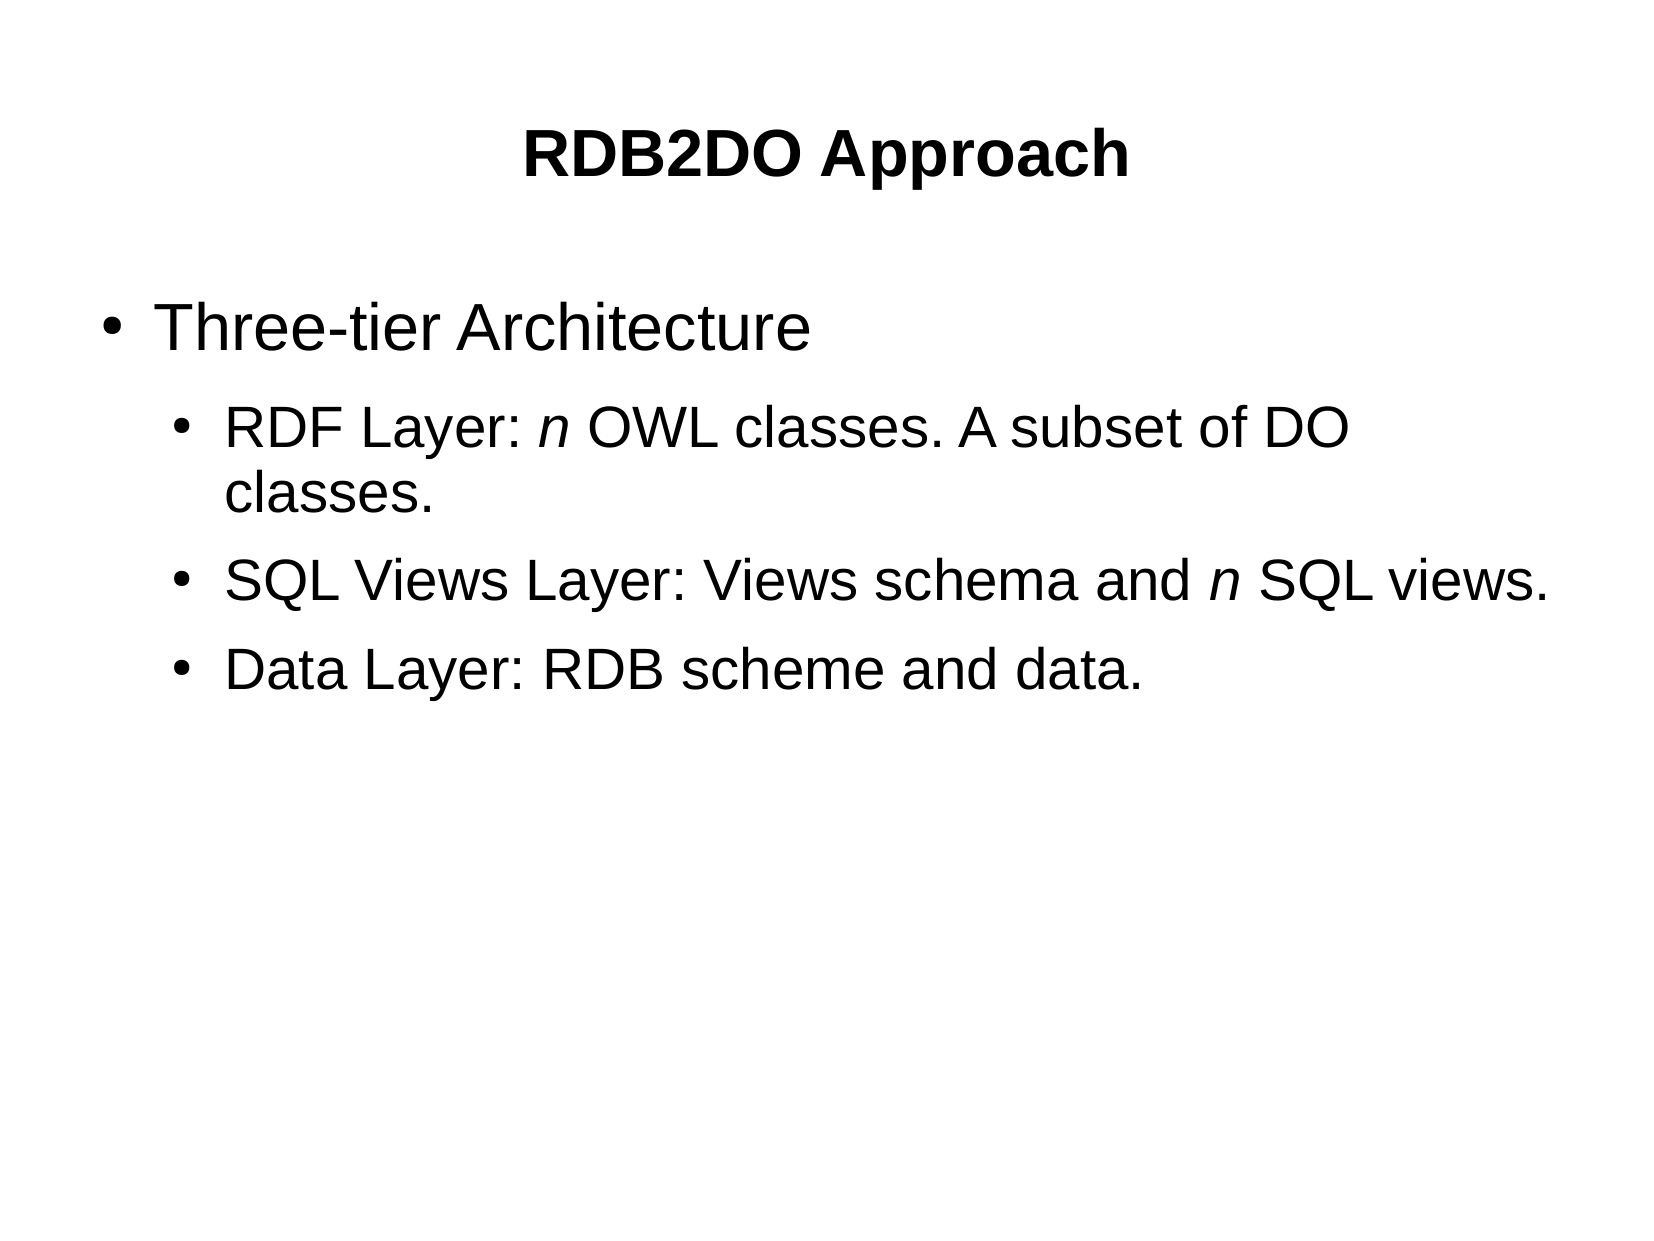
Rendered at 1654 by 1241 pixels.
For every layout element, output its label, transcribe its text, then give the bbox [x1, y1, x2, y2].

title RDB2DO Approach [82, 56, 1571, 250]
list Three-tier Architecture RDF Layer: n OWL classes. A subset of DO classes. SQL Views Layer: Views schema and n SQL views. Data Layer: RDB scheme and data. [82, 290, 1571, 1094]
